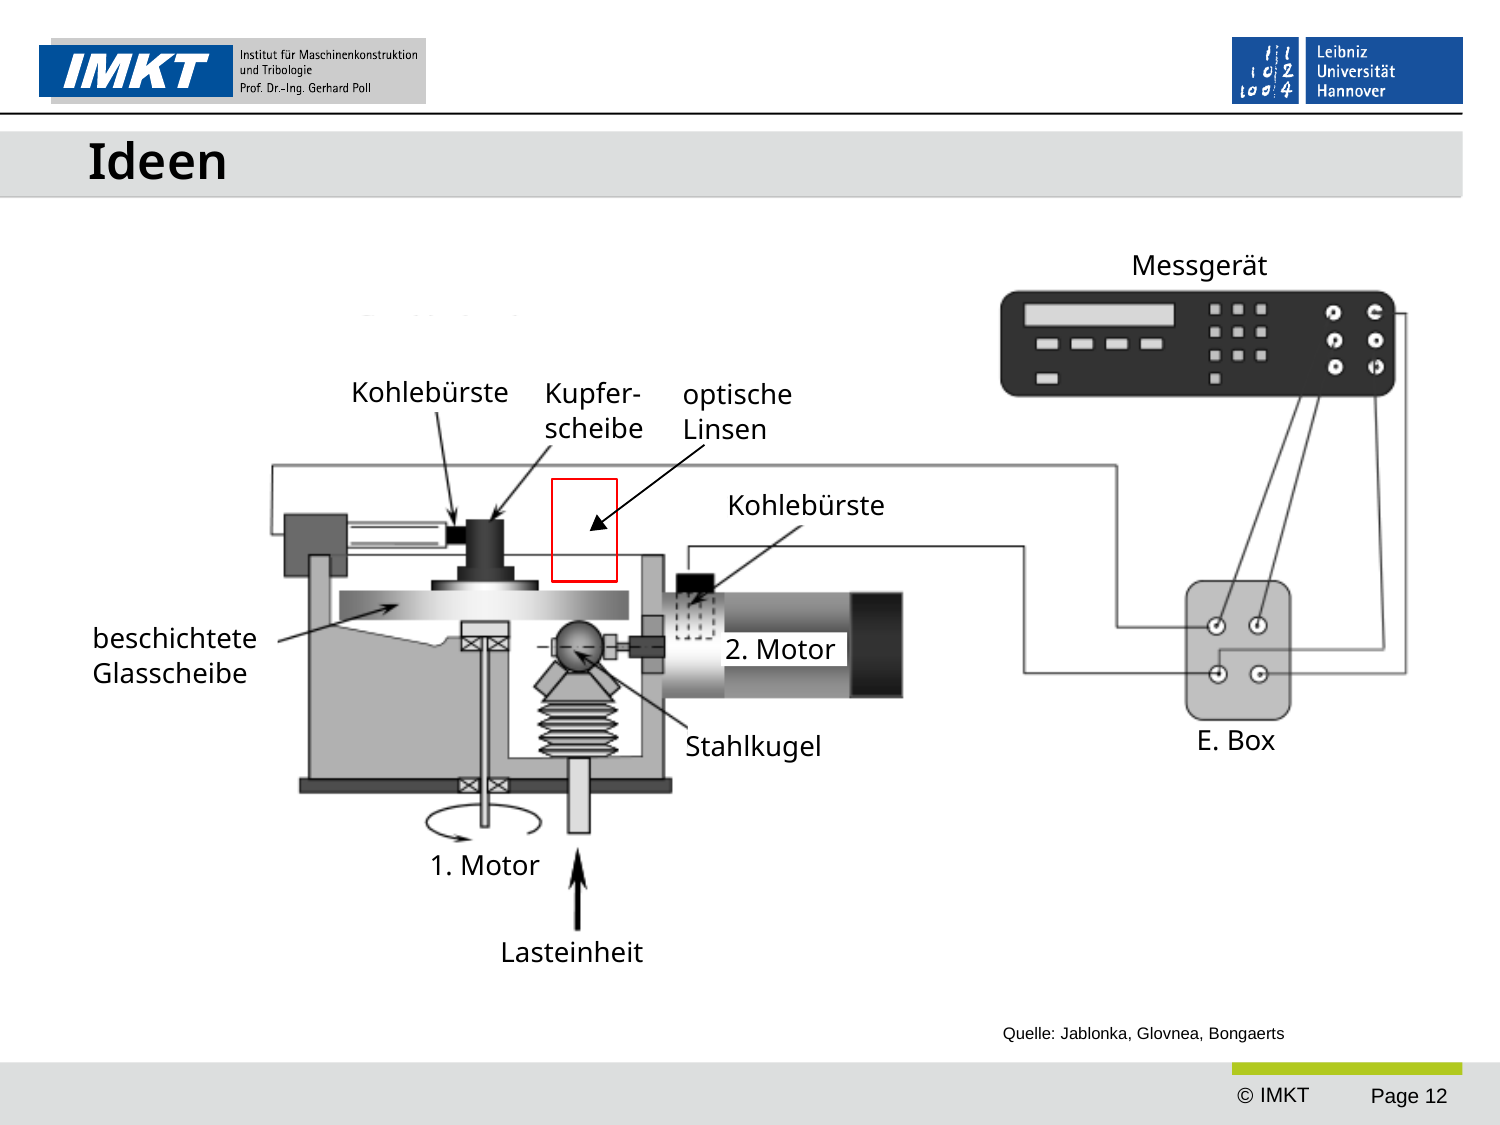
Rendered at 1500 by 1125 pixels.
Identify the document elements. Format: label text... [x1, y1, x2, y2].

picture [1232, 37, 1463, 104]
title Ideen [73, 122, 1424, 180]
text_box Quelle: Jablonka, Glovnea, Bongaerts [988, 1015, 1301, 1051]
picture [78, 247, 1423, 976]
